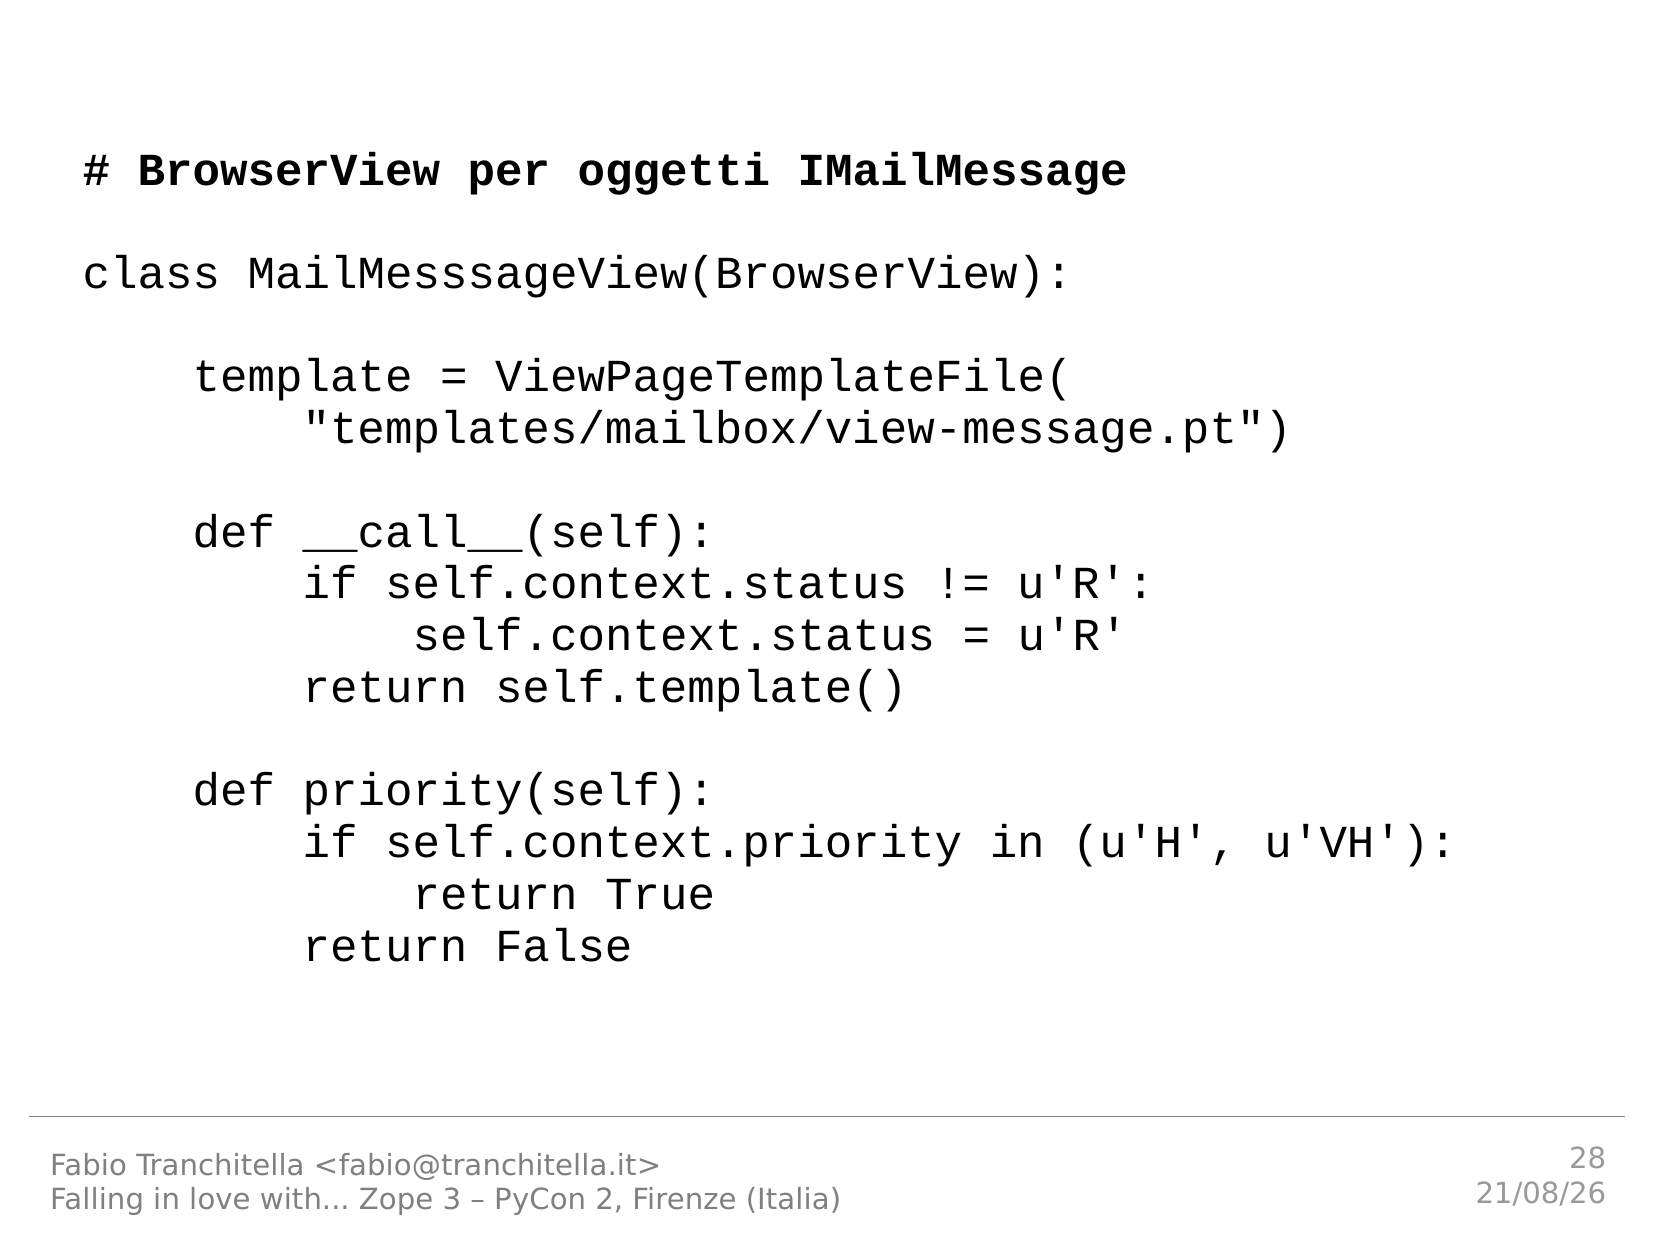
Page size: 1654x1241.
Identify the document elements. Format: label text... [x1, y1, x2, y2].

subtitle # BrowserView per oggetti IMailMessage class MailMesssageView(BrowserView): template = ViewPageTemplateFile( "templates/mailbox/view-message.pt") def __call__(self): if self.context.status != u'R': self.context.status = u'R' return self.template() def priority(self): if self.context.priority in (u'H', u'VH'): return True return False [82, 58, 1571, 1063]
